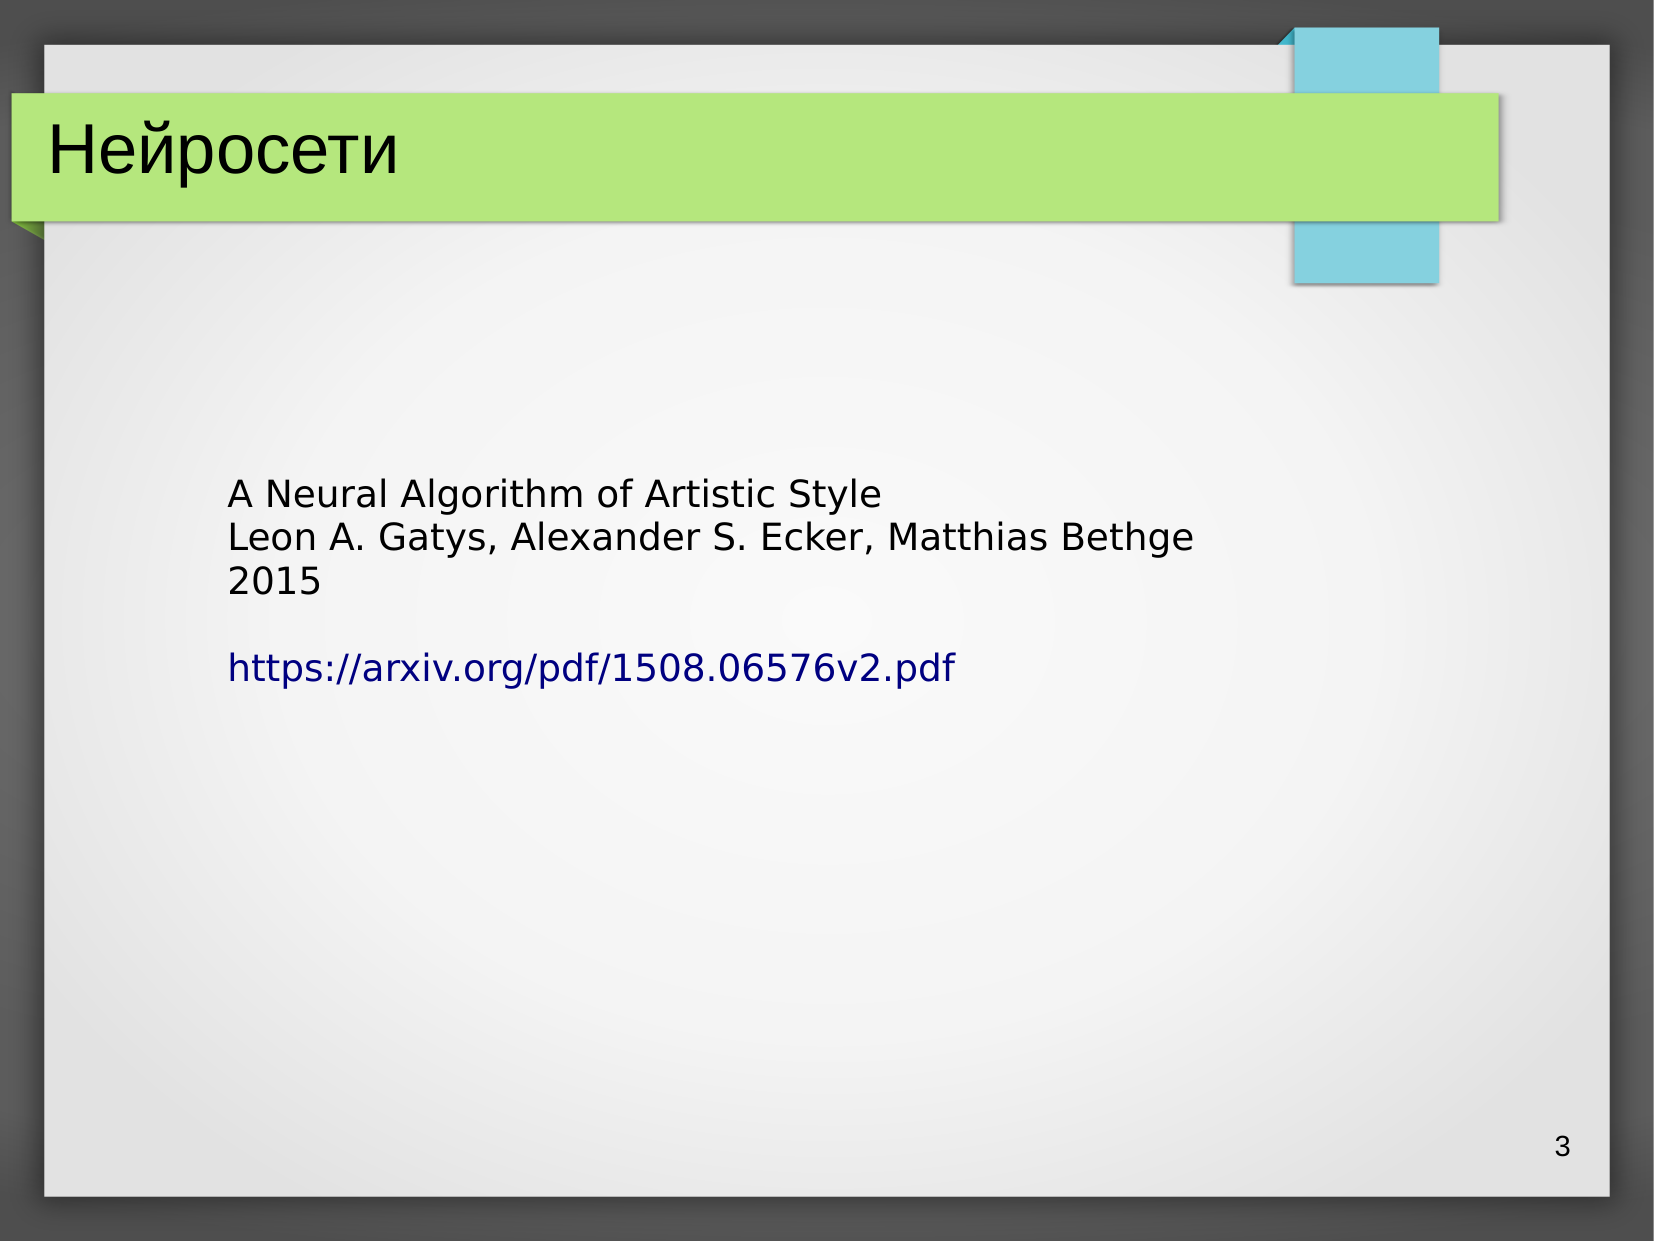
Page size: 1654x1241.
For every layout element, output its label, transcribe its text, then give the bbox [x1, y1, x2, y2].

picture [0, 0, 1654, 1241]
title Нейросети [47, 96, 1536, 201]
text_box A Neural Algorithm of Artistic Style Leon A. Gatys, Alexander S. Ecker, Matthias Bethge 2015 https://arxiv.org/pdf/1508.06576v2.pdf [212, 377, 1323, 791]
